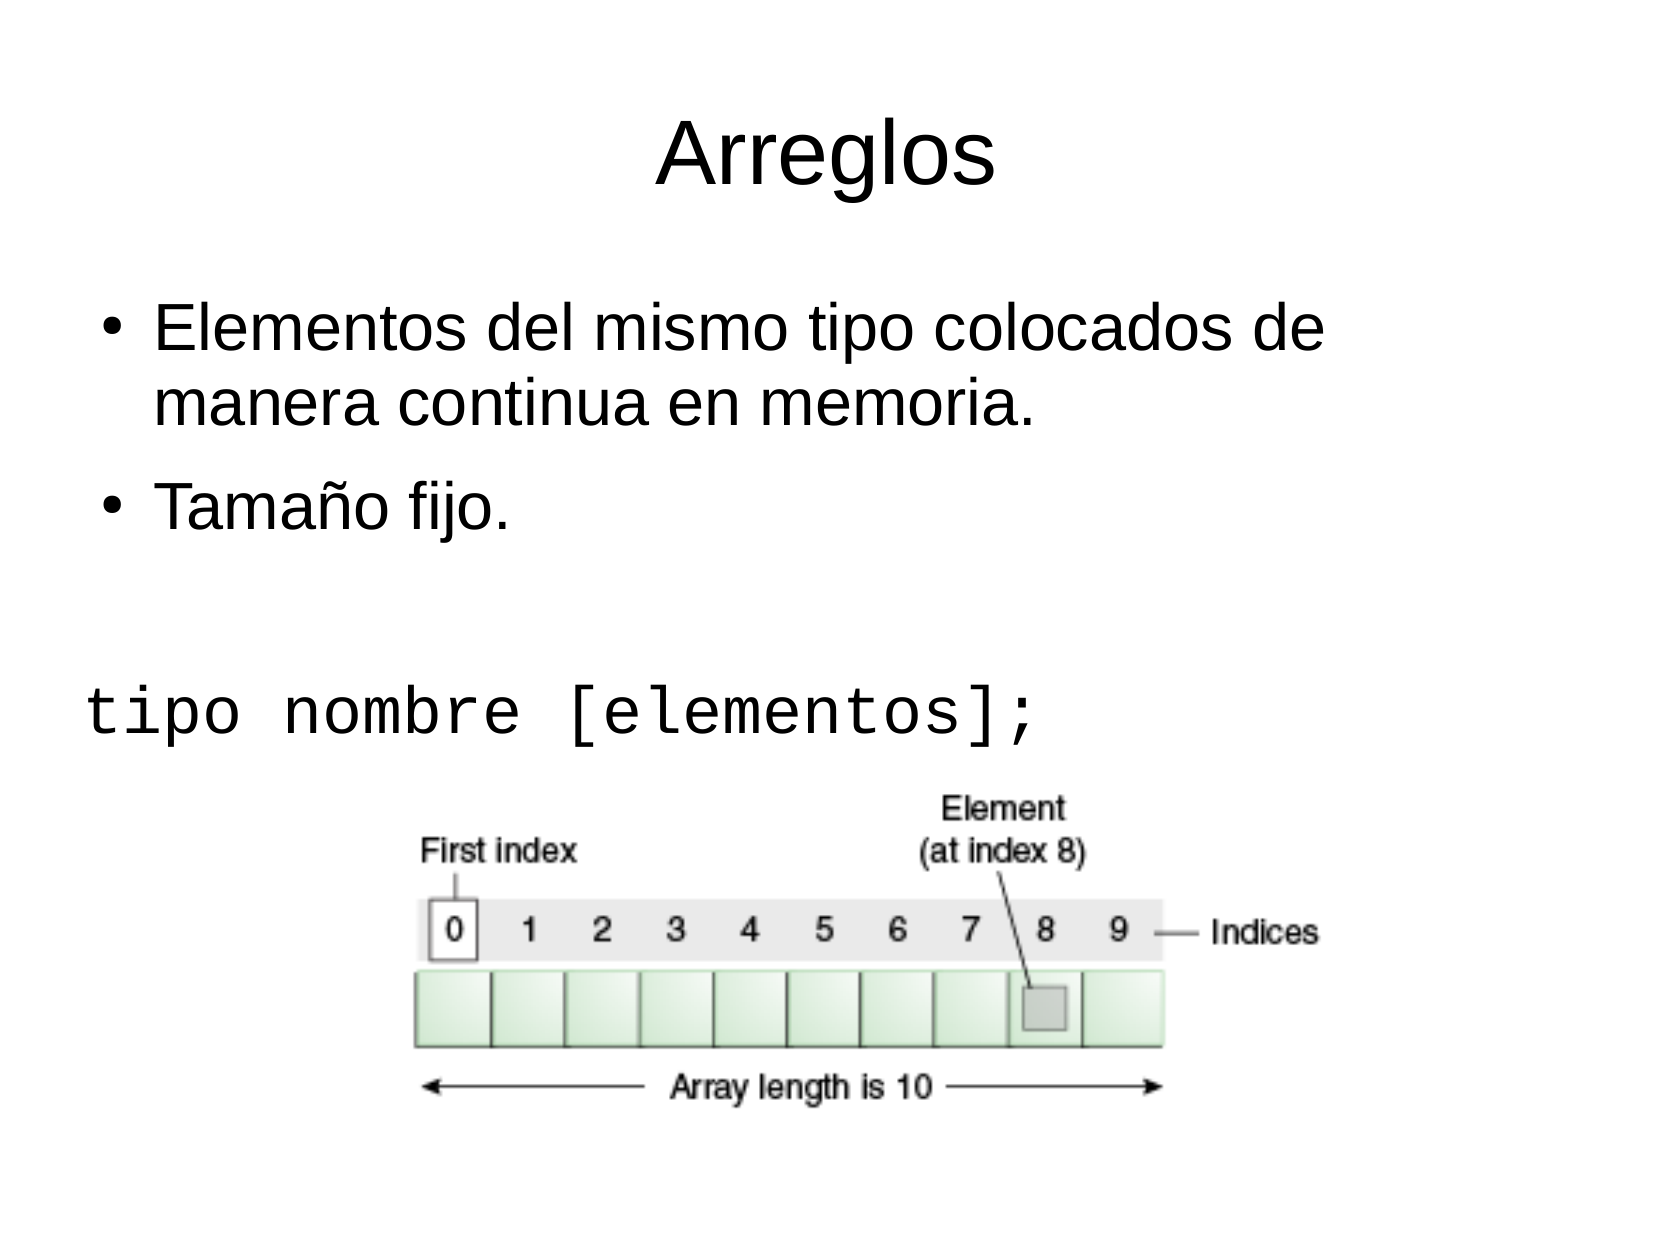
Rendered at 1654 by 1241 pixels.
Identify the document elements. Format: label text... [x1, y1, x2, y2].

title Arreglos [82, 49, 1571, 257]
list Elementos del mismo tipo colocados de manera continua en memoria. Tamaño fijo. tipo nombre [elementos]; [82, 290, 1571, 1010]
picture [395, 779, 1338, 1128]
